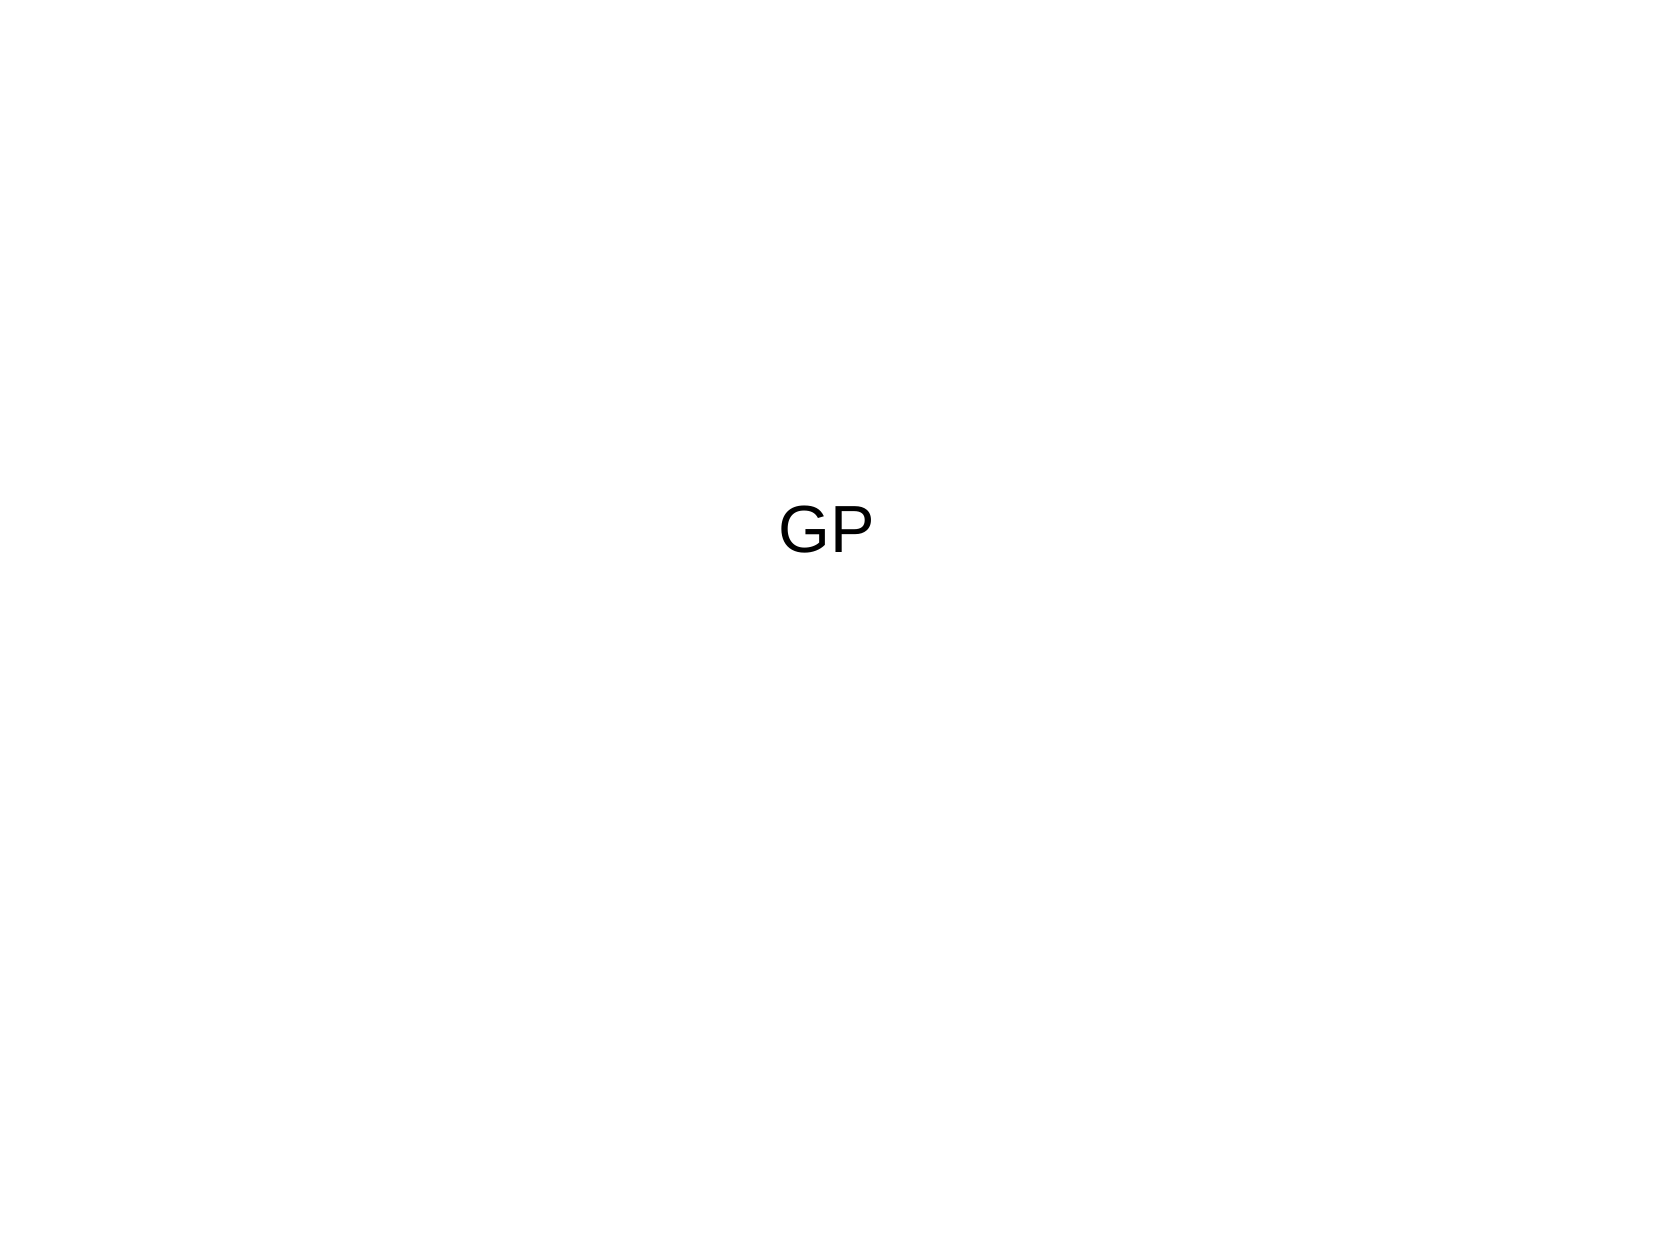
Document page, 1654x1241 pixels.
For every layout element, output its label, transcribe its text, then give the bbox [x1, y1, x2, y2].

subtitle GP [82, 49, 1571, 1010]
